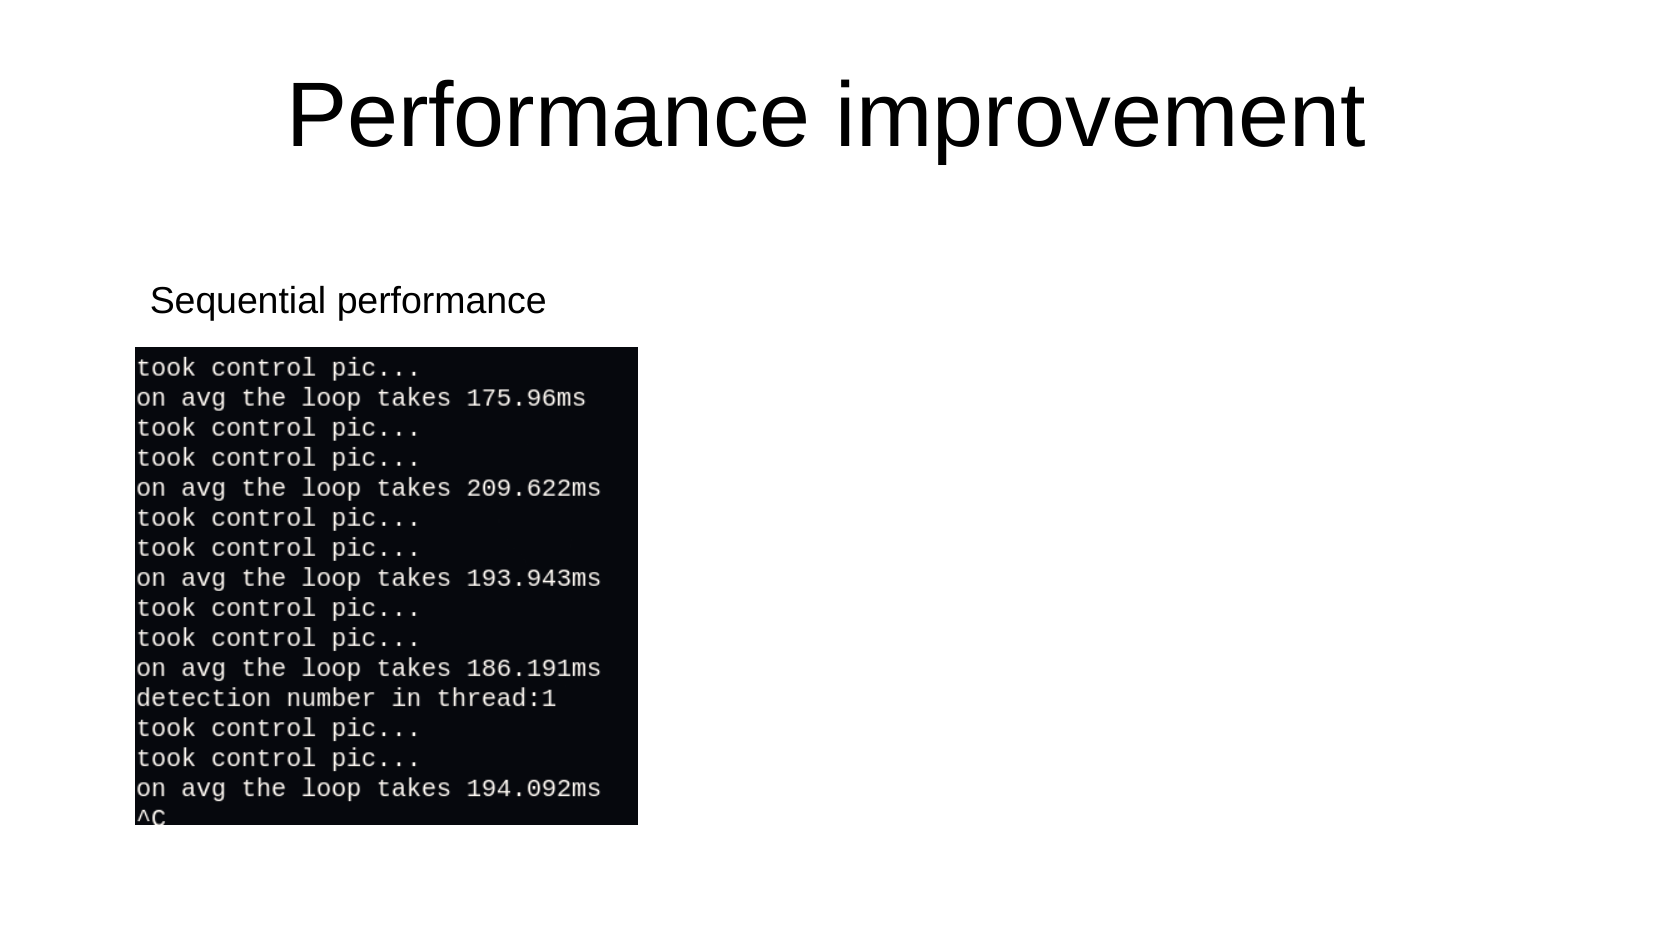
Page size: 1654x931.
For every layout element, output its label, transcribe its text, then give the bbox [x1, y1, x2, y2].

title Performance improvement [82, 37, 1571, 193]
text_box Sequential performance [135, 272, 623, 348]
picture [135, 347, 638, 826]
